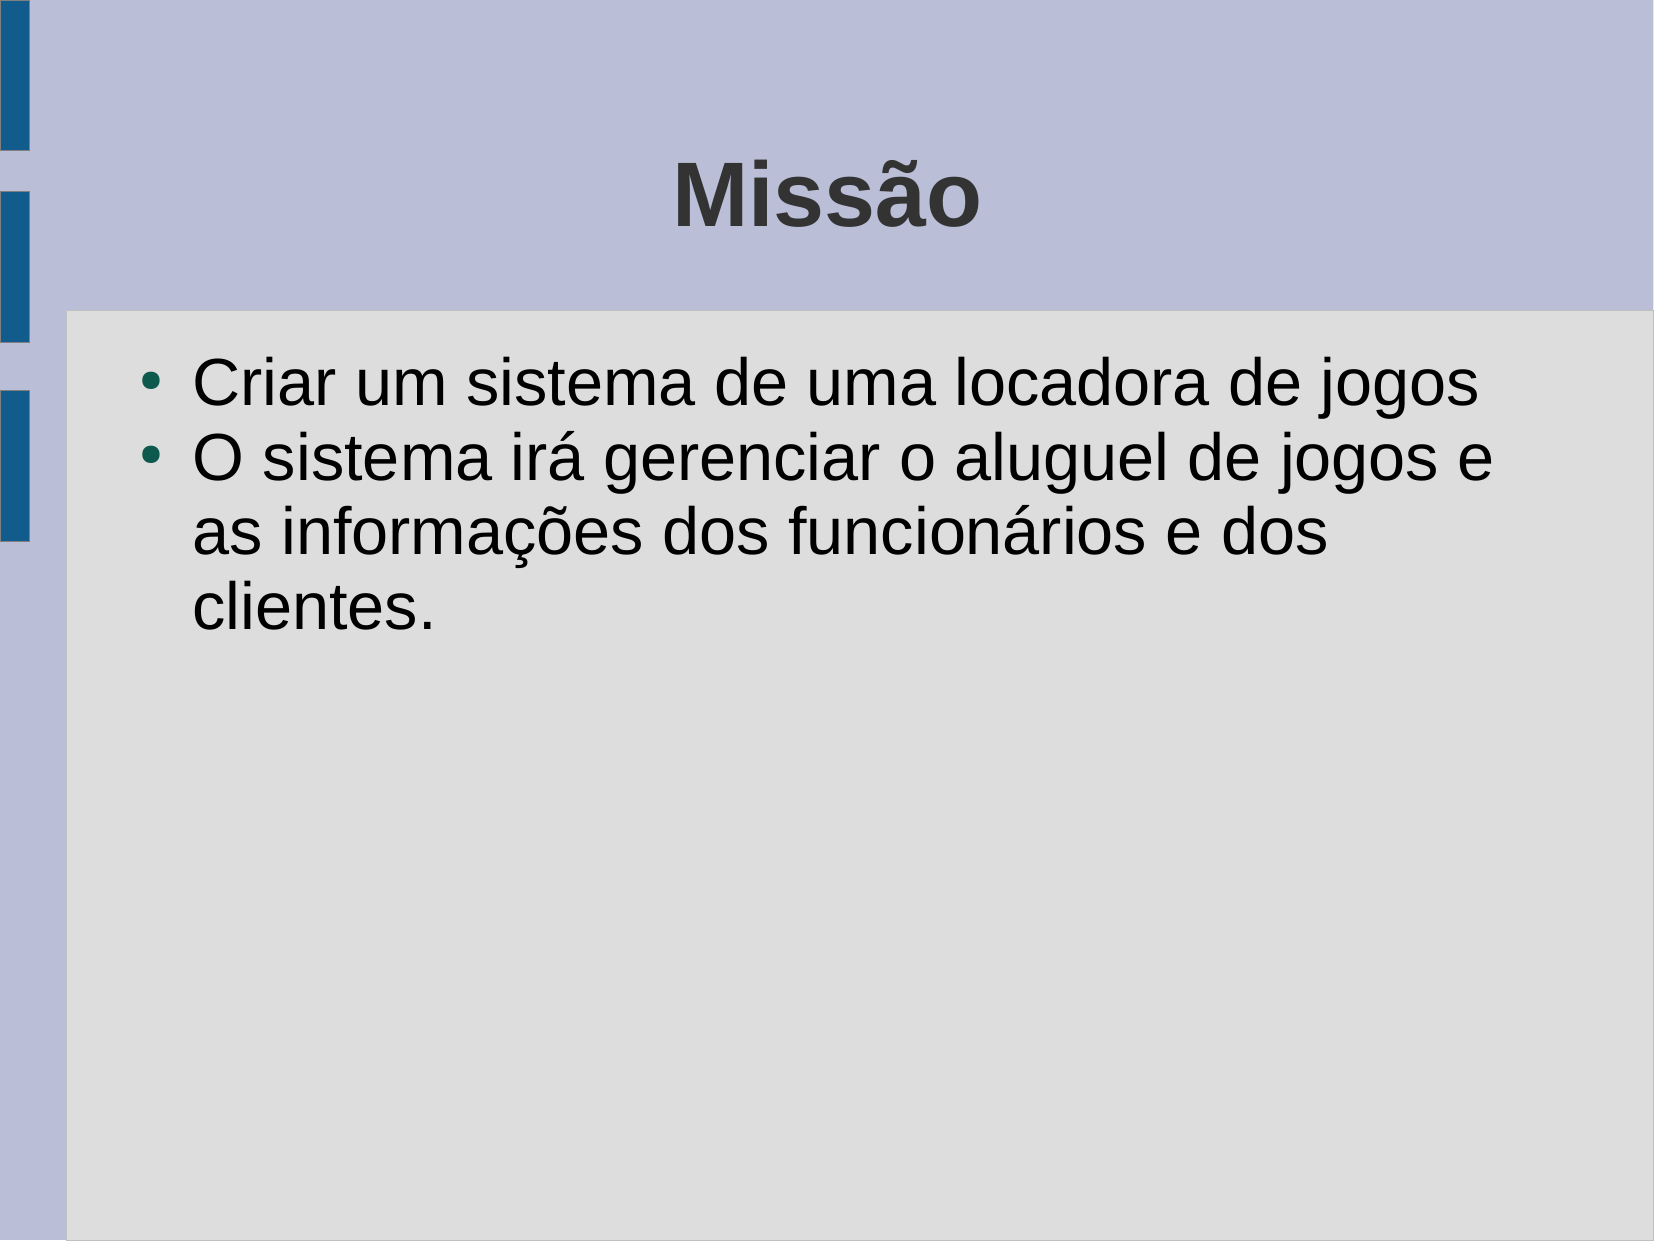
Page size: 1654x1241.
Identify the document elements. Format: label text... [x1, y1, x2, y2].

list Criar um sistema de uma locadora de jogos O sistema irá gerenciar o aluguel de jogos e as informações dos funcionários e dos clientes. [121, 344, 1534, 1127]
title Missão [121, 91, 1534, 299]
